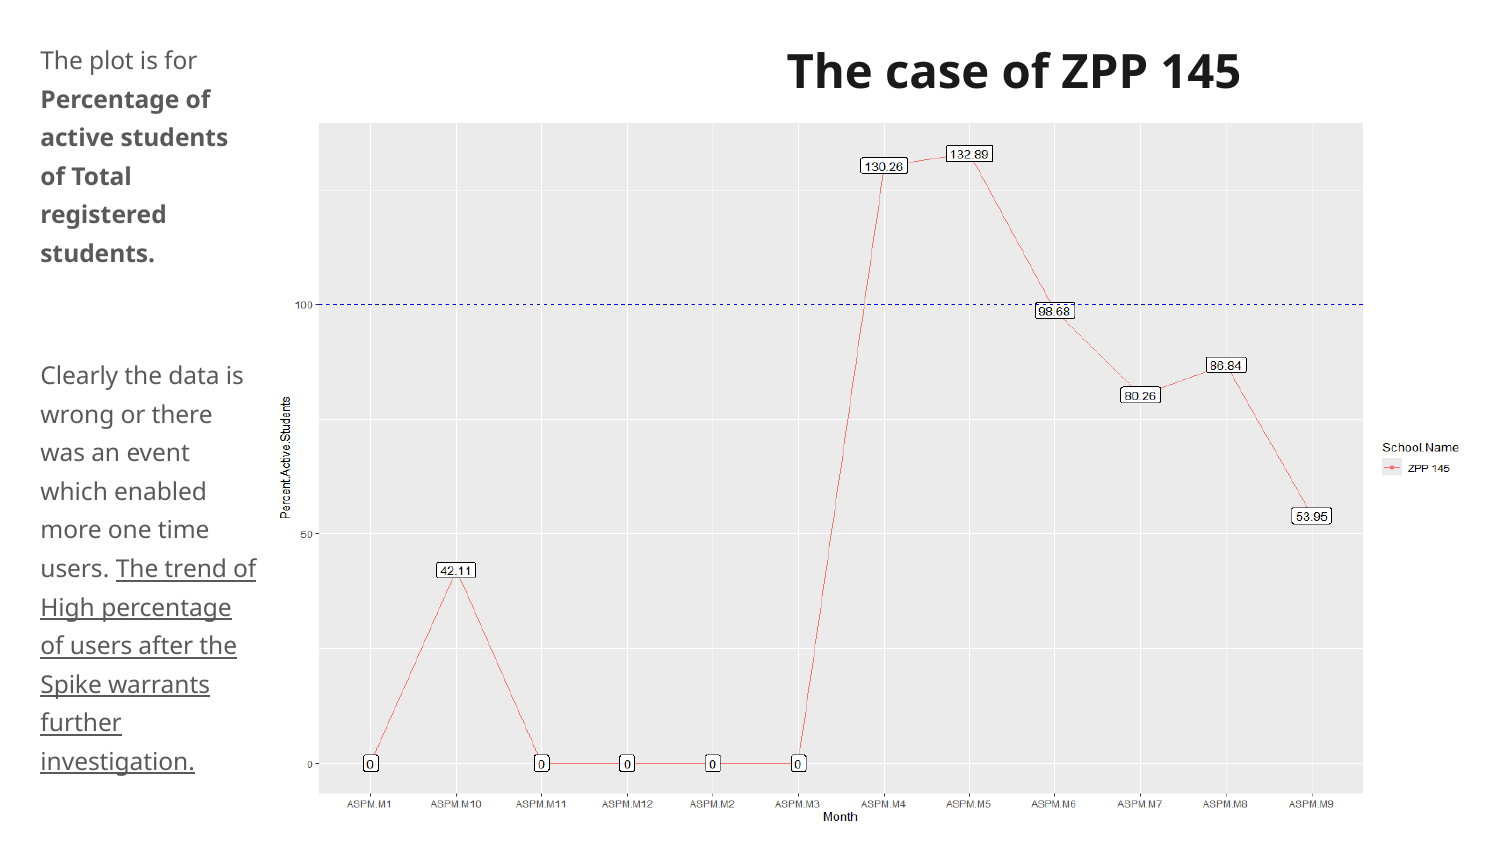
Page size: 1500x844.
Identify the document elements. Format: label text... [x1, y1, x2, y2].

title The case of ZPP 145 [771, 23, 1483, 118]
list The plot is for Percentage of active students of Total registered students. Clearly the data is wrong or there was an event which enabled more one time users. The trend of High percentage of users after the Spike warrants further investigation. [25, 23, 273, 826]
picture [272, 117, 1472, 828]
